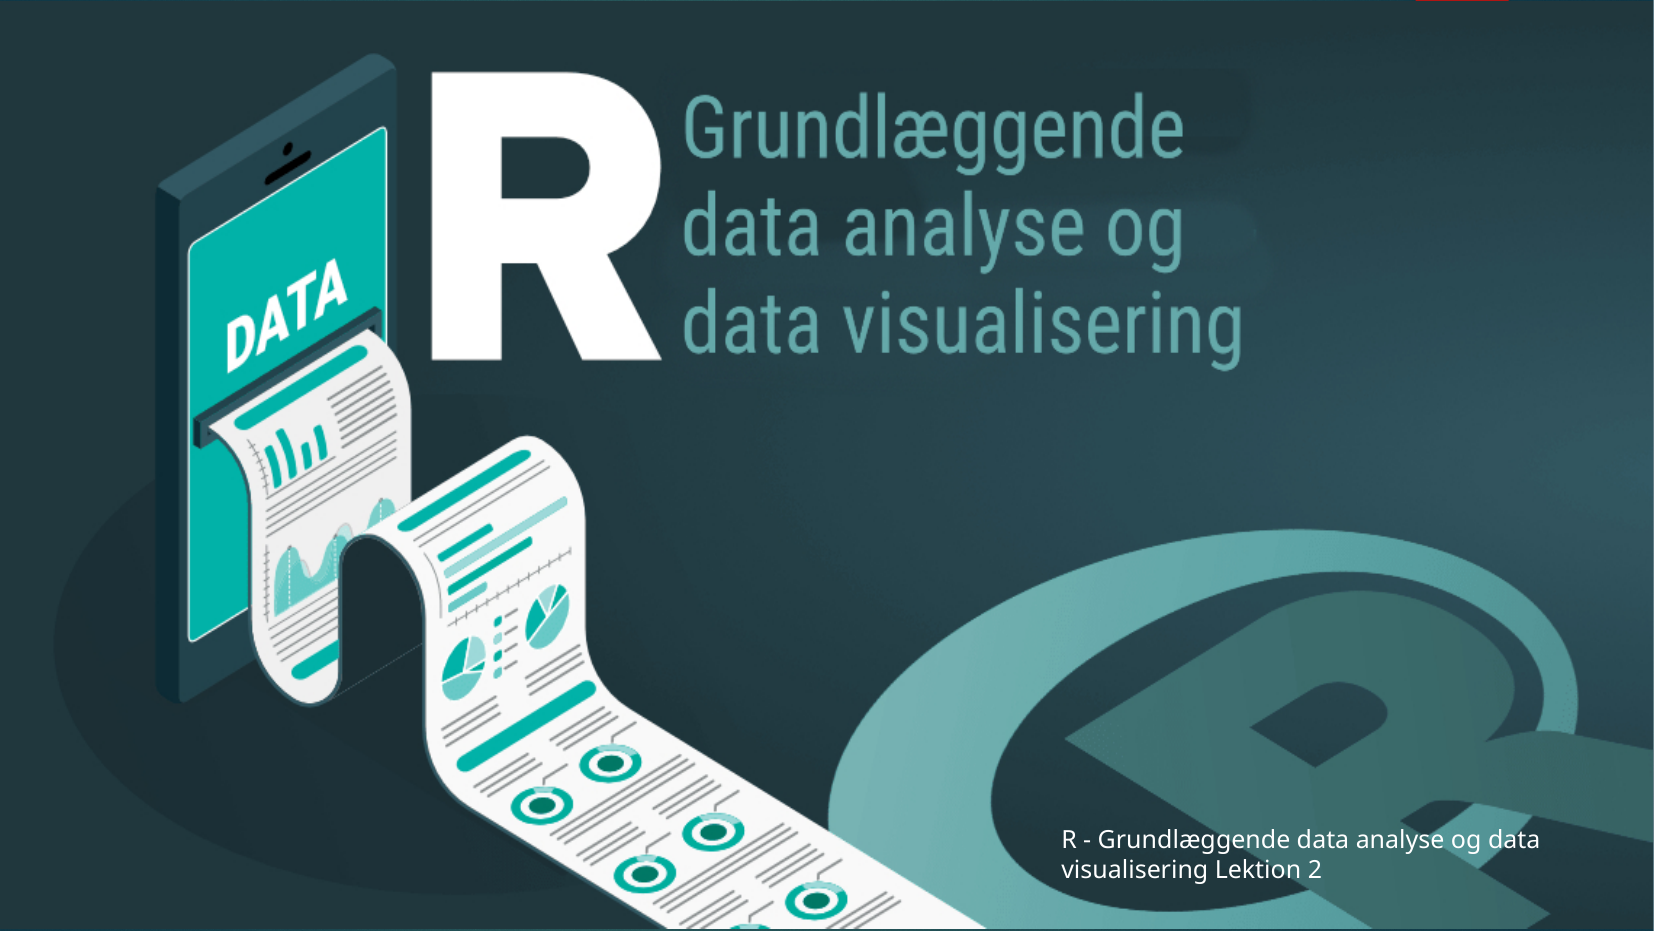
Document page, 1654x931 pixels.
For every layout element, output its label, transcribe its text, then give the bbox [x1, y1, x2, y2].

picture [0, 0, 1654, 931]
text_box R - Grundlæggende data analyse og data visualisering Lektion 2 [1046, 816, 1632, 891]
